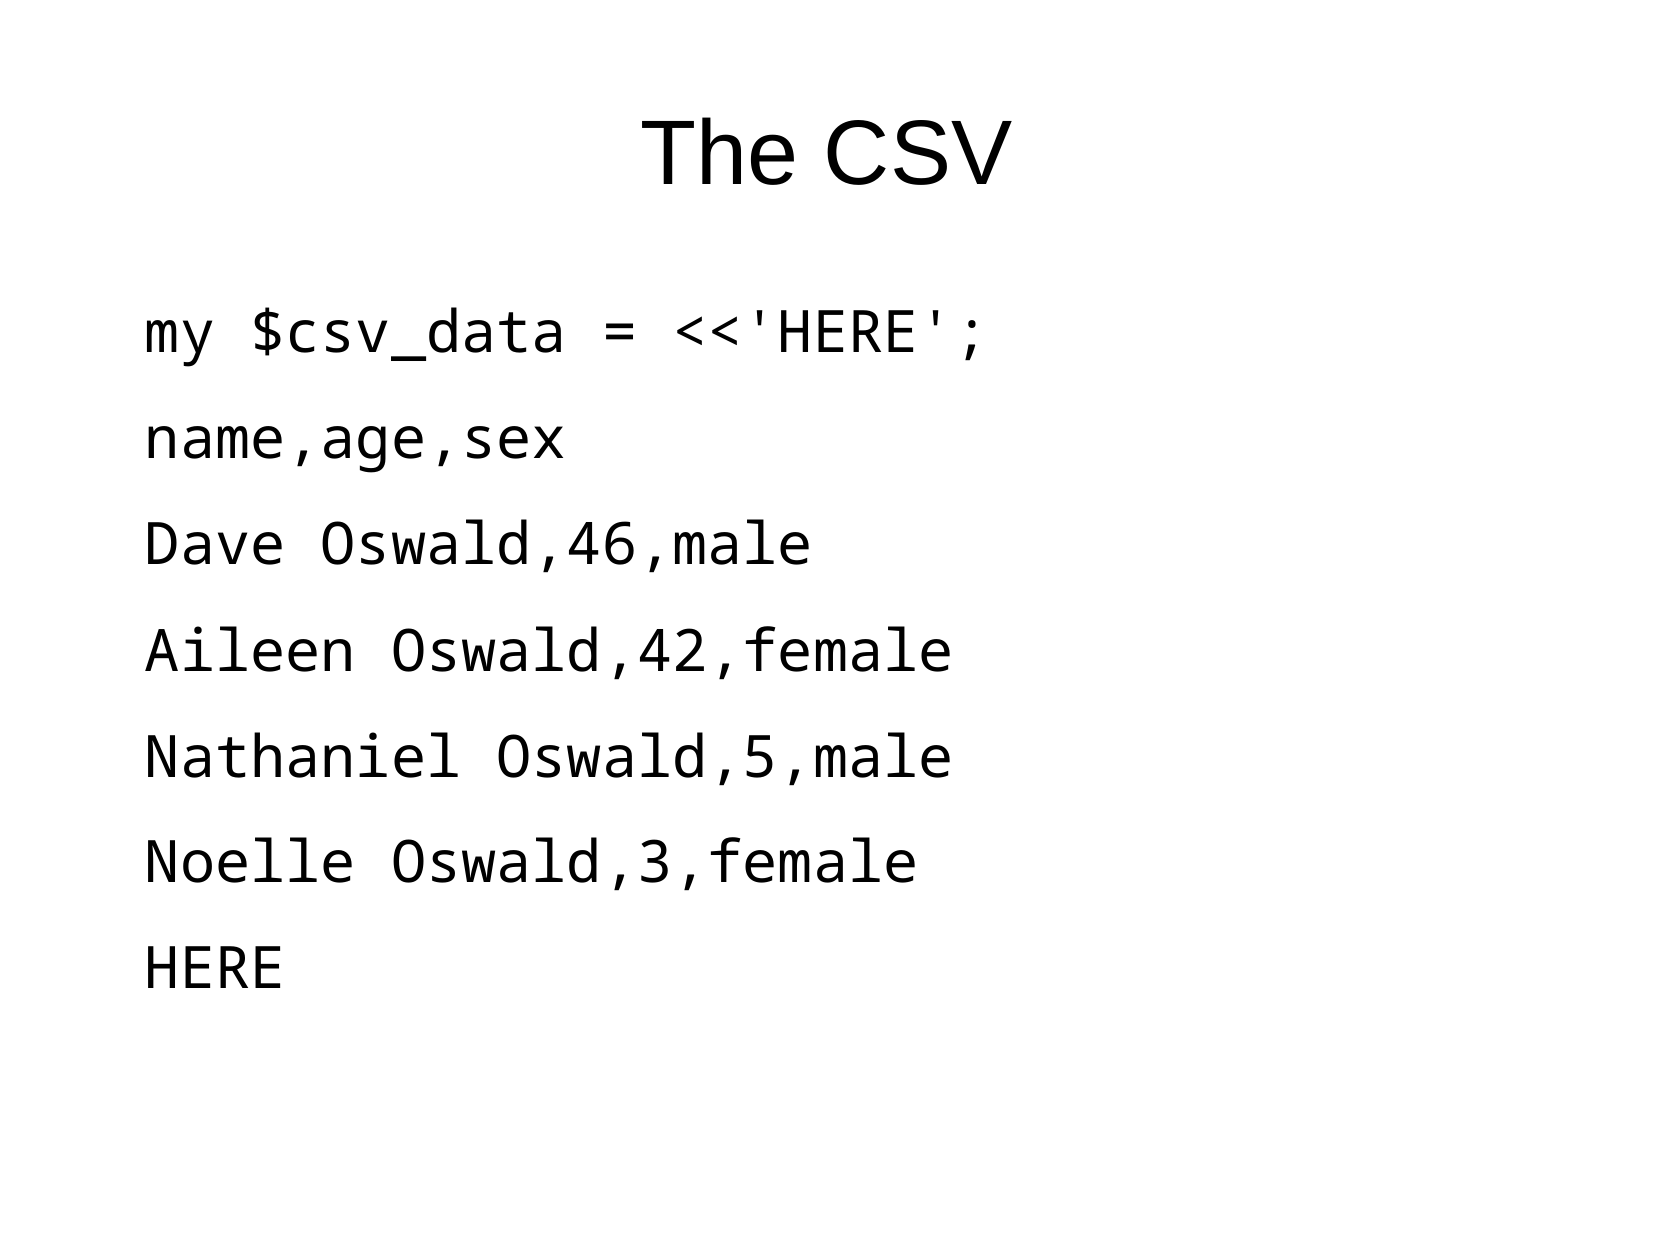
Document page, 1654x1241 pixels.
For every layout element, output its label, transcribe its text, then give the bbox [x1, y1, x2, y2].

title The CSV [82, 49, 1571, 257]
list my $csv_data = <<'HERE'; name,age,sex Dave Oswald,46,male Aileen Oswald,42,female Nathaniel Oswald,5,male Noelle Oswald,3,female HERE [82, 290, 1571, 1010]
